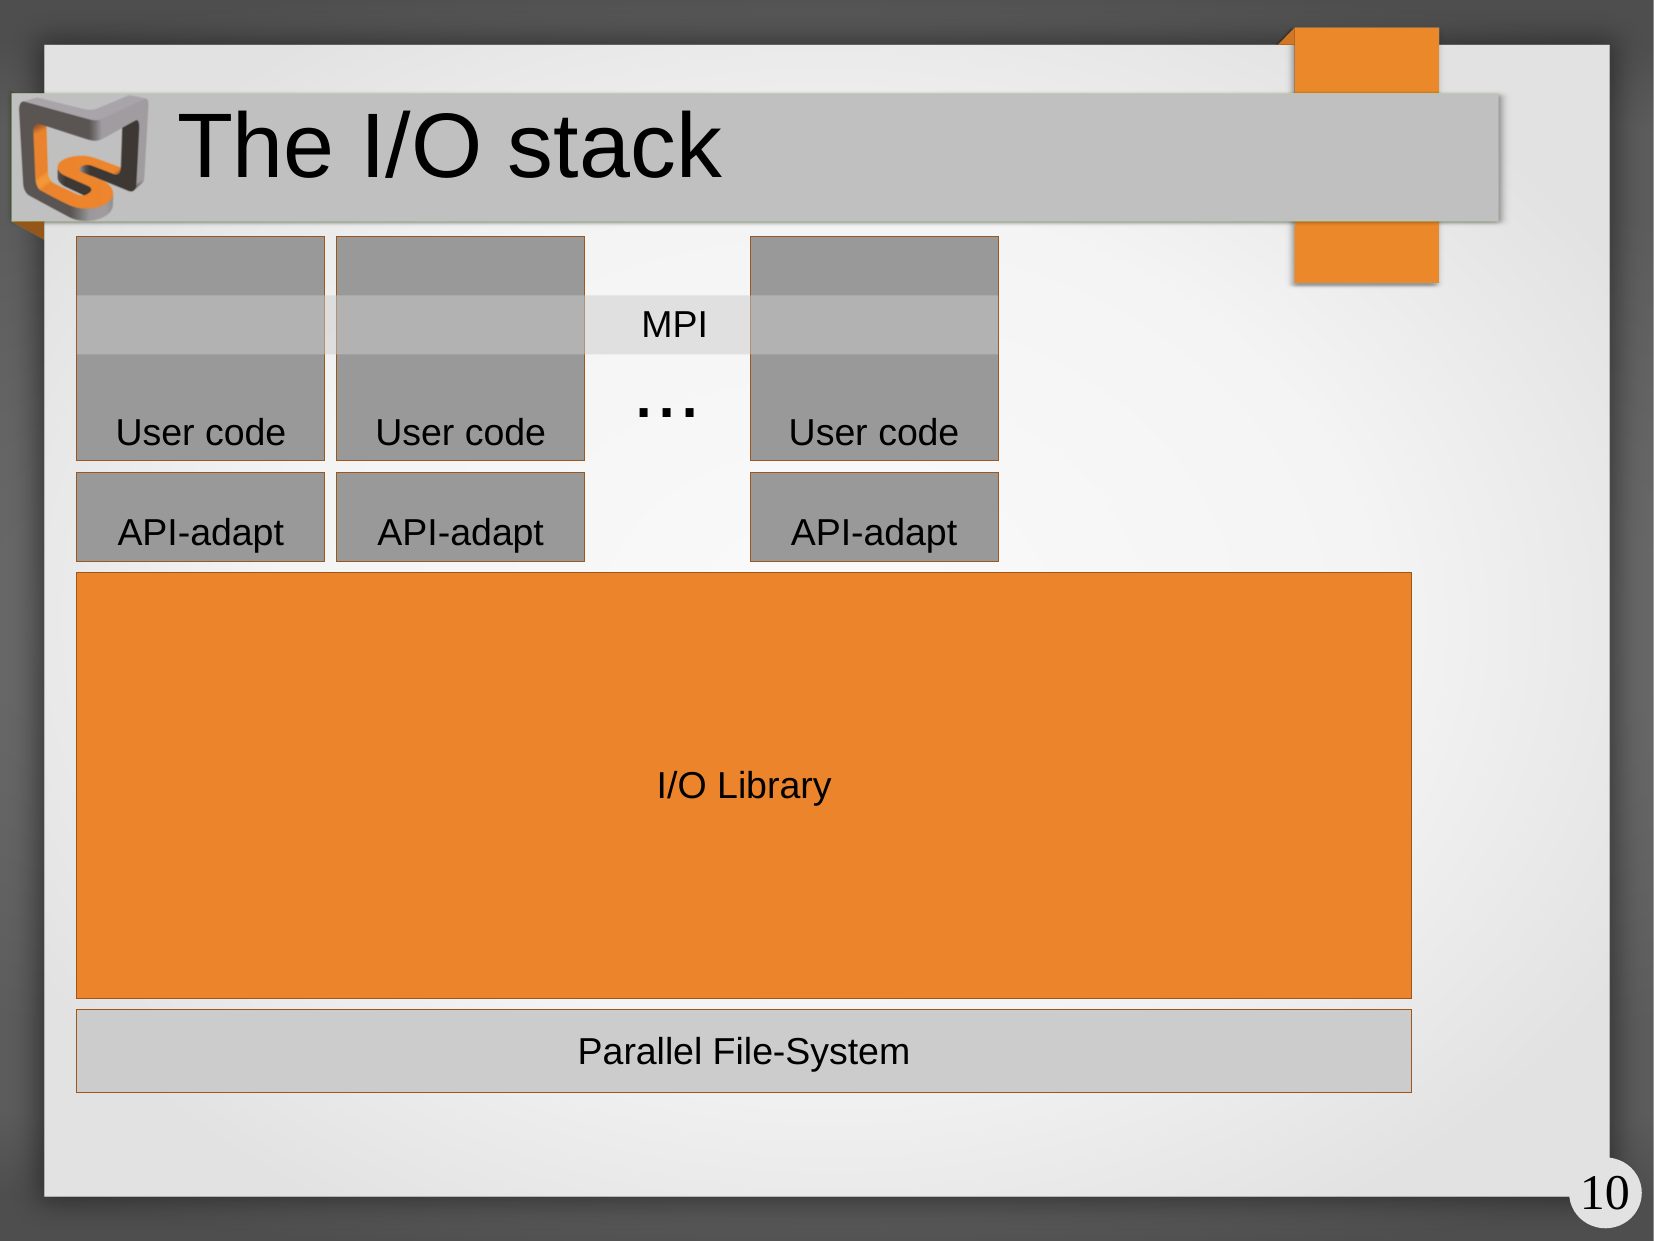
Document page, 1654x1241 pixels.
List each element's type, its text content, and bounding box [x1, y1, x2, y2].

text_box API-adapt [76, 472, 325, 562]
text_box User code [76, 355, 325, 461]
text_box User code [76, 236, 325, 295]
text_box User code [750, 355, 999, 461]
text_box MPI [76, 295, 999, 355]
text_box User code [336, 236, 585, 295]
text_box ... [584, 355, 751, 473]
text_box User code [336, 355, 585, 461]
text_box User code [750, 236, 999, 295]
text_box Parallel File-System [76, 1009, 1412, 1093]
title The I/O stack [177, 94, 1477, 213]
text_box API-adapt [336, 472, 585, 562]
picture [0, 0, 1654, 1241]
text_box API-adapt [750, 472, 999, 562]
text_box I/O Library [76, 572, 1412, 999]
